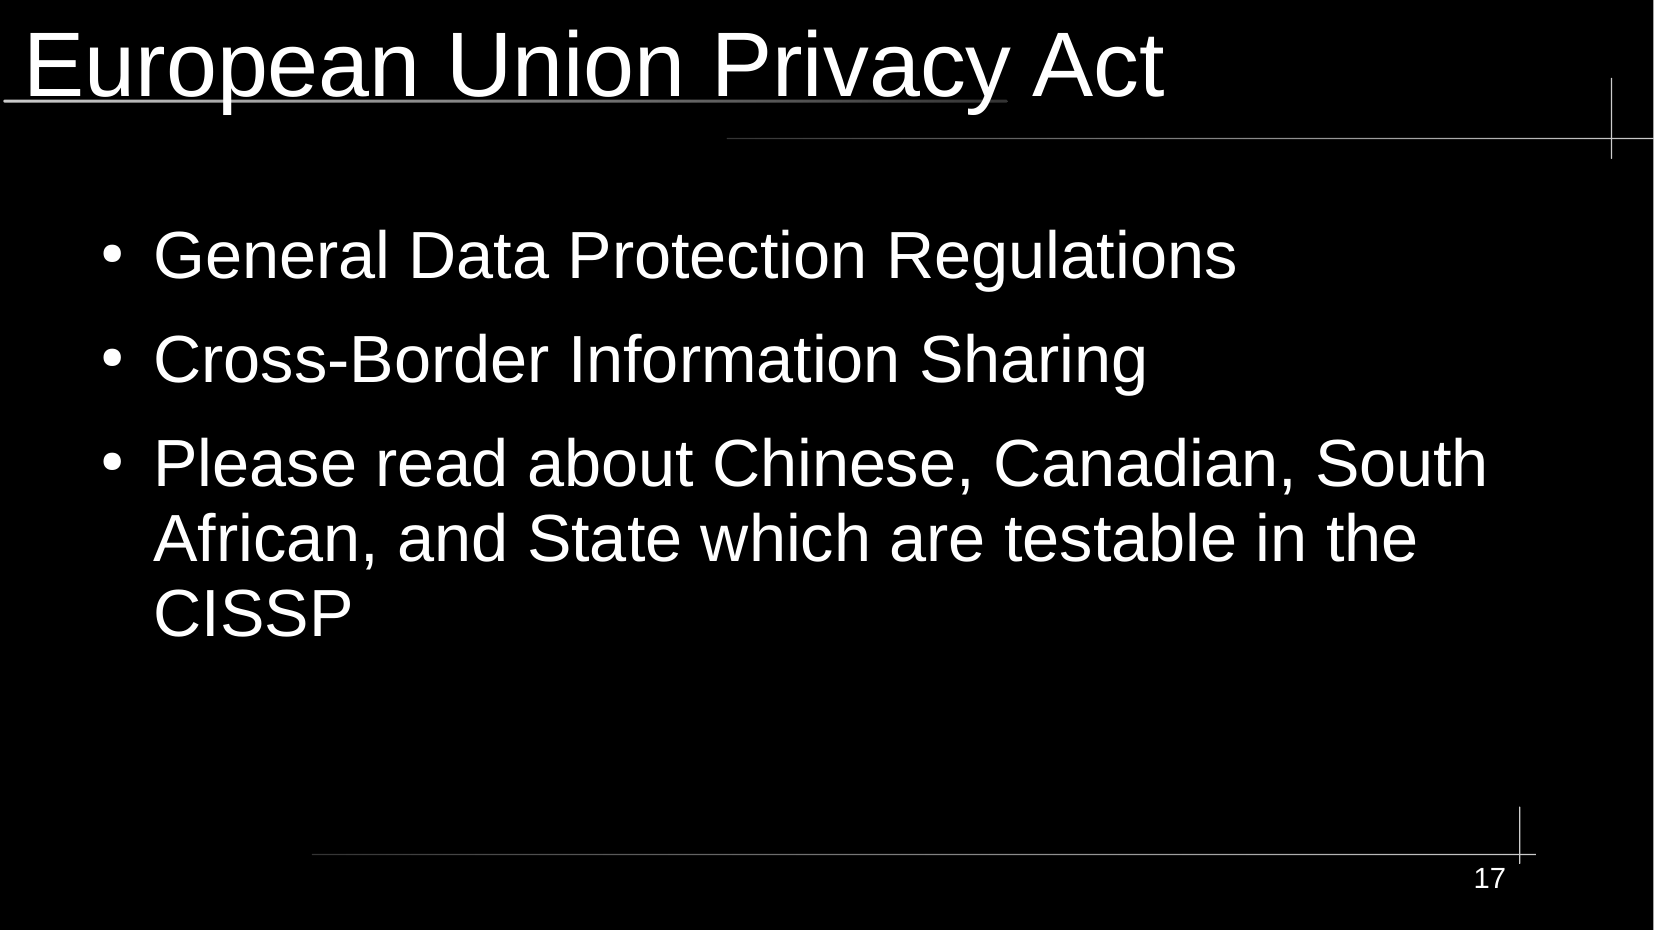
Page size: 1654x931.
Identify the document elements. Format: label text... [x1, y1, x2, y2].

list General Data Protection Regulations Cross-Border Information Sharing Please read about Chinese, Canadian, South African, and State which are testable in the CISSP [82, 217, 1571, 851]
title European Union Privacy Act [23, 11, 1589, 119]
